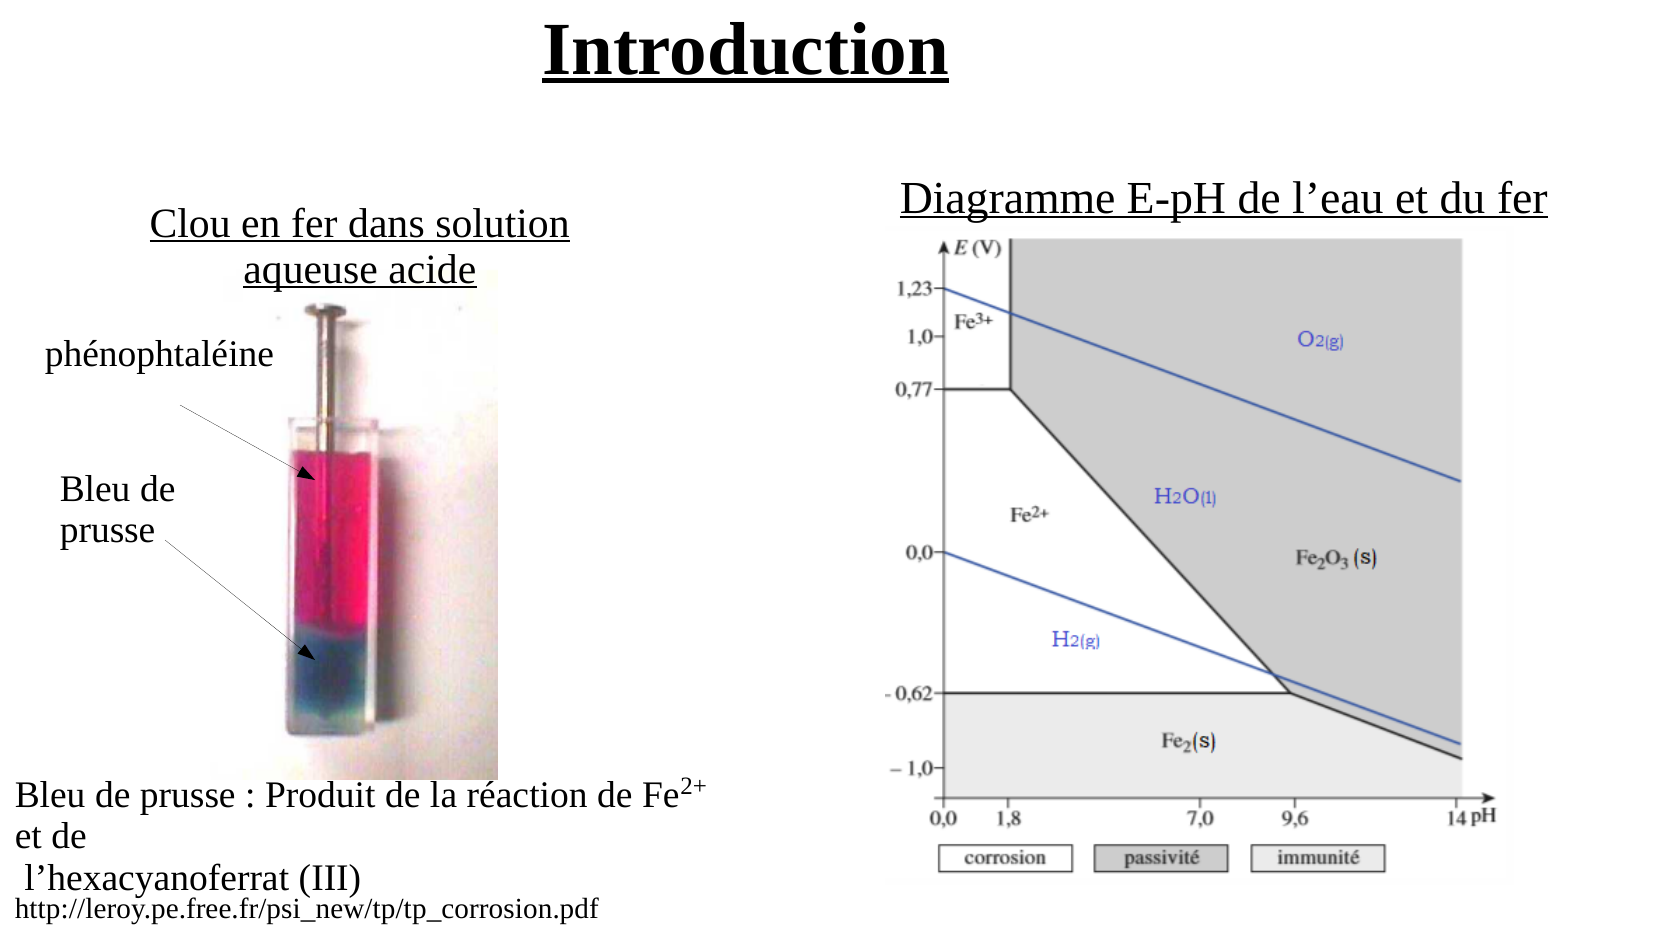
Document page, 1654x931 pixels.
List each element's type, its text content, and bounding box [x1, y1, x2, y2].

text_box Diagramme E-pH de l’eau et du fer [885, 165, 1654, 264]
text_box http://leroy.pe.free.fr/psi_new/tp/tp_corrosion.pdf [0, 885, 831, 931]
picture [210, 301, 498, 765]
picture [885, 226, 1528, 886]
text_box Bleu de prusse [45, 460, 226, 601]
text_box Bleu de prusse : Produit de la réaction de Fe2+ et de l’hexacyanoferrat (III) [0, 765, 751, 885]
text_box Introduction [527, 0, 1548, 99]
text_box Clou en fer dans solution aqueuse acide [90, 192, 631, 301]
text_box [1185, 847, 1571, 912]
text_box phénophtaléine [30, 325, 301, 466]
